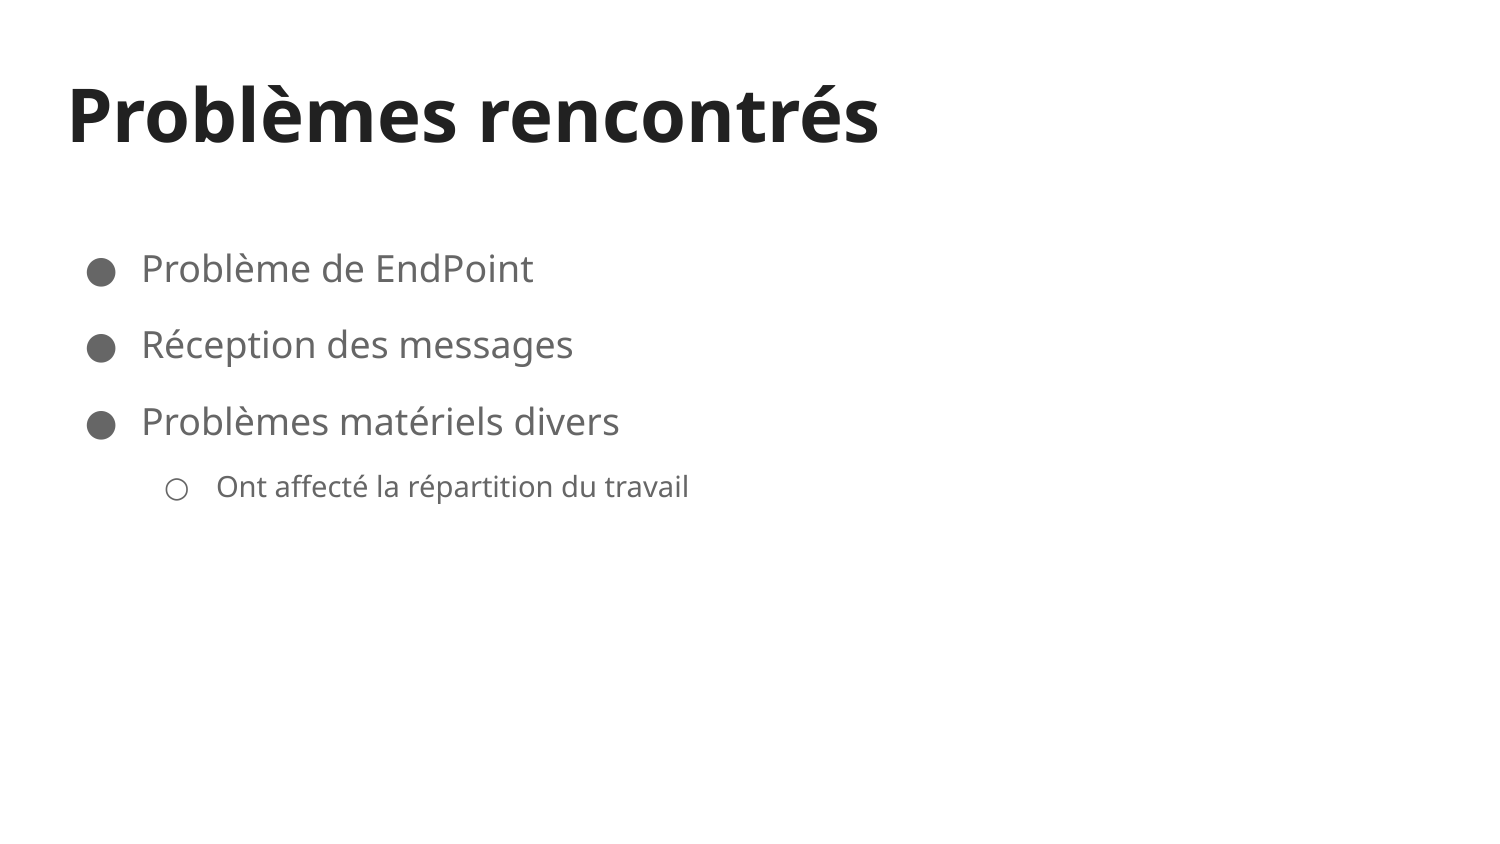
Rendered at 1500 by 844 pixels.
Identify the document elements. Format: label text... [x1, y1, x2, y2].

title Problèmes rencontrés [51, 48, 1449, 180]
list Problème de EndPoint Réception des messages Problèmes matériels divers Ont affecté la répartition du travail [51, 201, 1449, 750]
